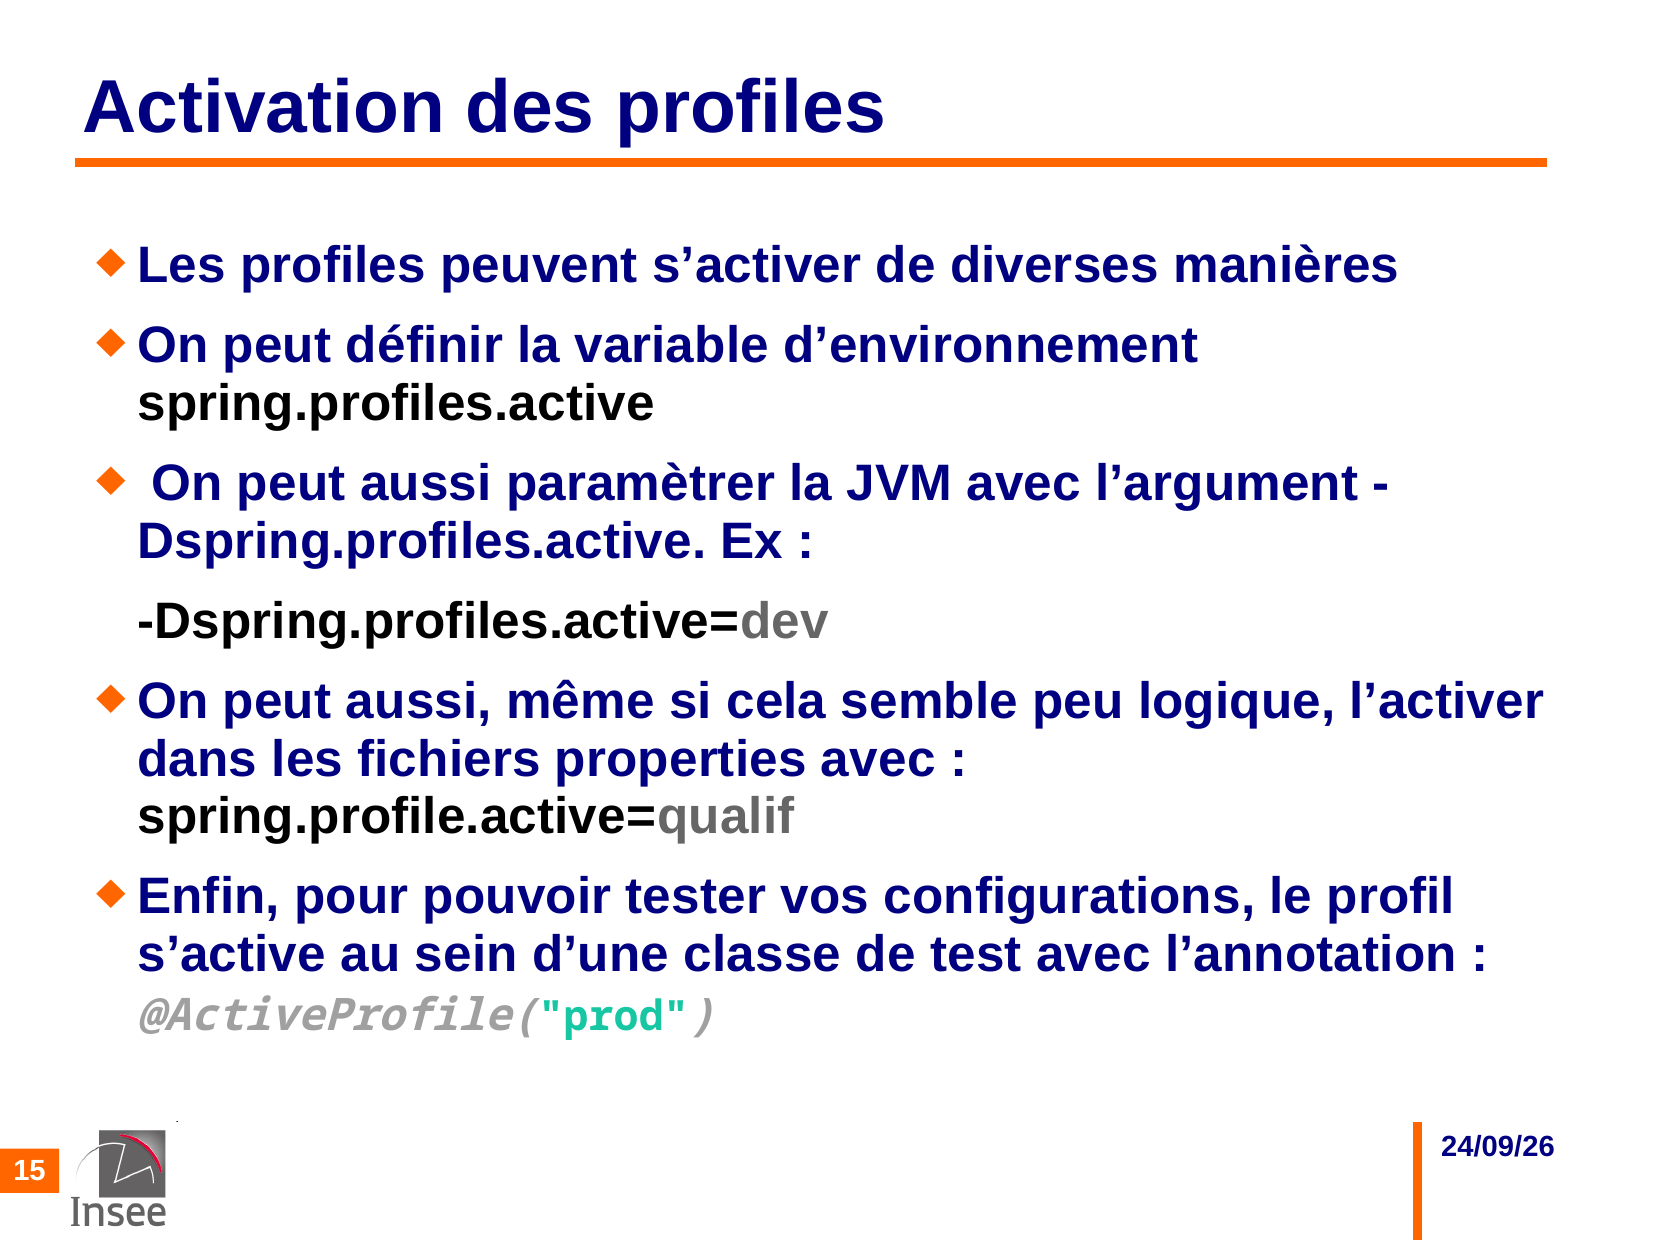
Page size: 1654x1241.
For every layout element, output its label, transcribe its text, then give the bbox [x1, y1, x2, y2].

title Activation des profiles [82, 49, 1619, 163]
picture [62, 1121, 178, 1241]
list Les profiles peuvent s’activer de diverses manières On peut définir la variable d’environnement spring.profiles.active On peut aussi paramètrer la JVM avec l’argument -Dspring.profiles.active. Ex : -Dspring.profiles.active=dev On peut aussi, même si cela semble peu logique, l’activer dans les fichiers properties avec : spring.profile.active=qualif Enfin, pour pouvoir tester vos configurations, le profil s’active au sein d’une classe de test avec l’annotation : @ActiveProfile("prod") [82, 236, 1571, 1052]
